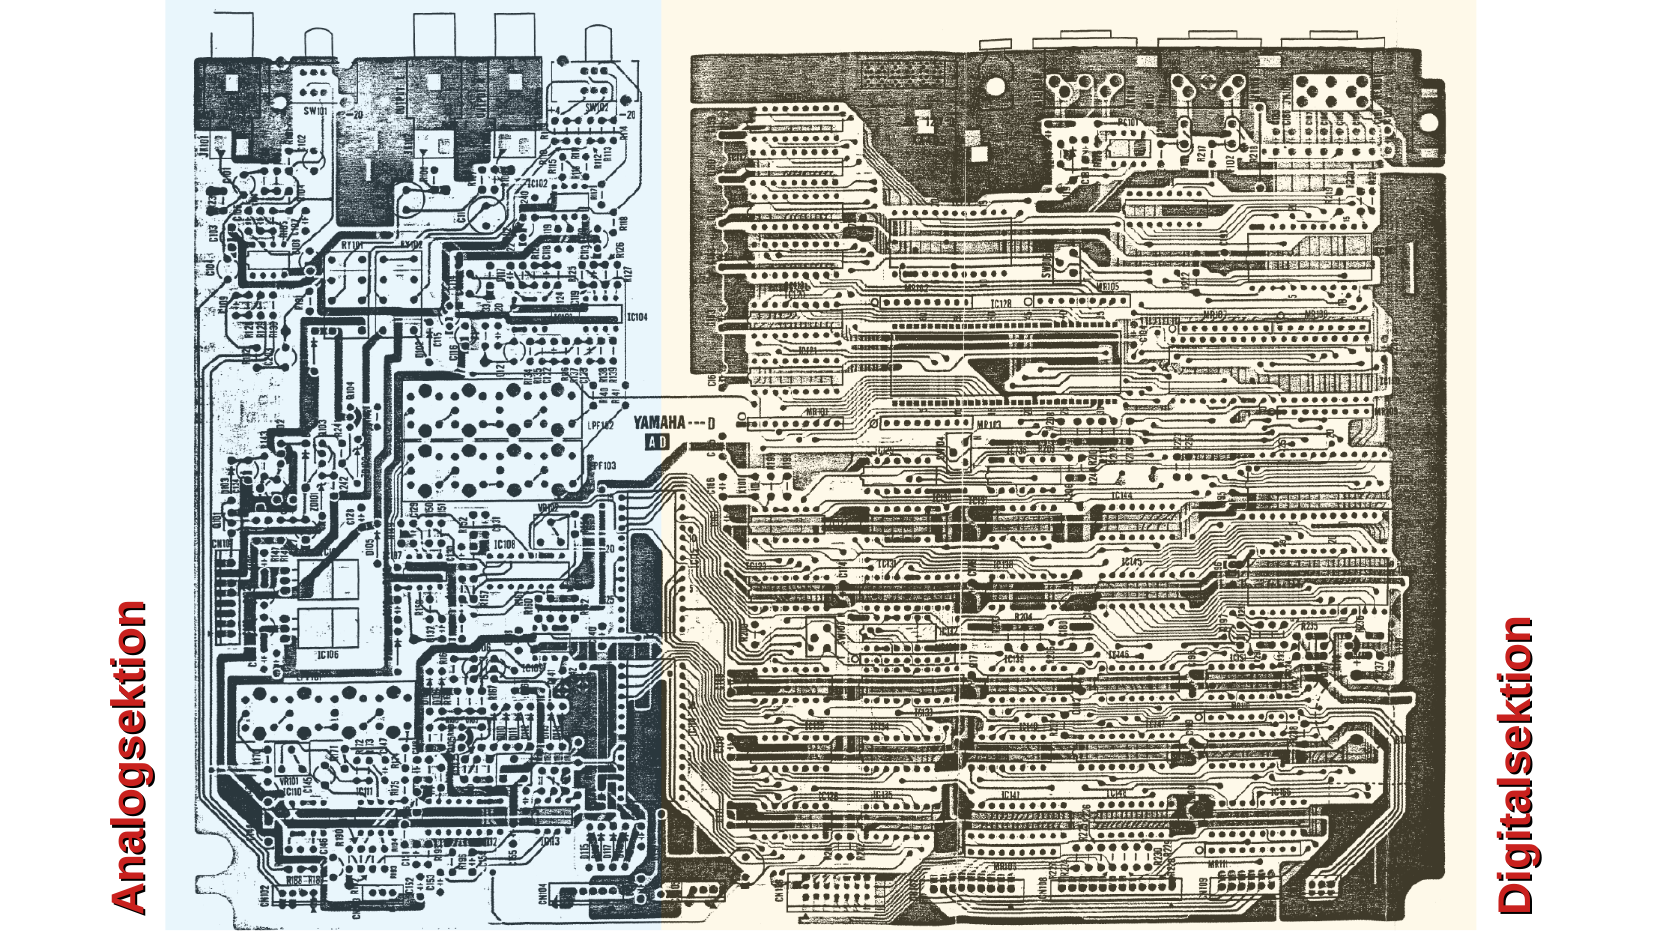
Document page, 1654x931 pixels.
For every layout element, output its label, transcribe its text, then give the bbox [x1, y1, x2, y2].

text_box Digitalsektion [1481, 600, 1548, 931]
text_box Analogsektion [94, 584, 161, 931]
text_box [165, 0, 1477, 931]
